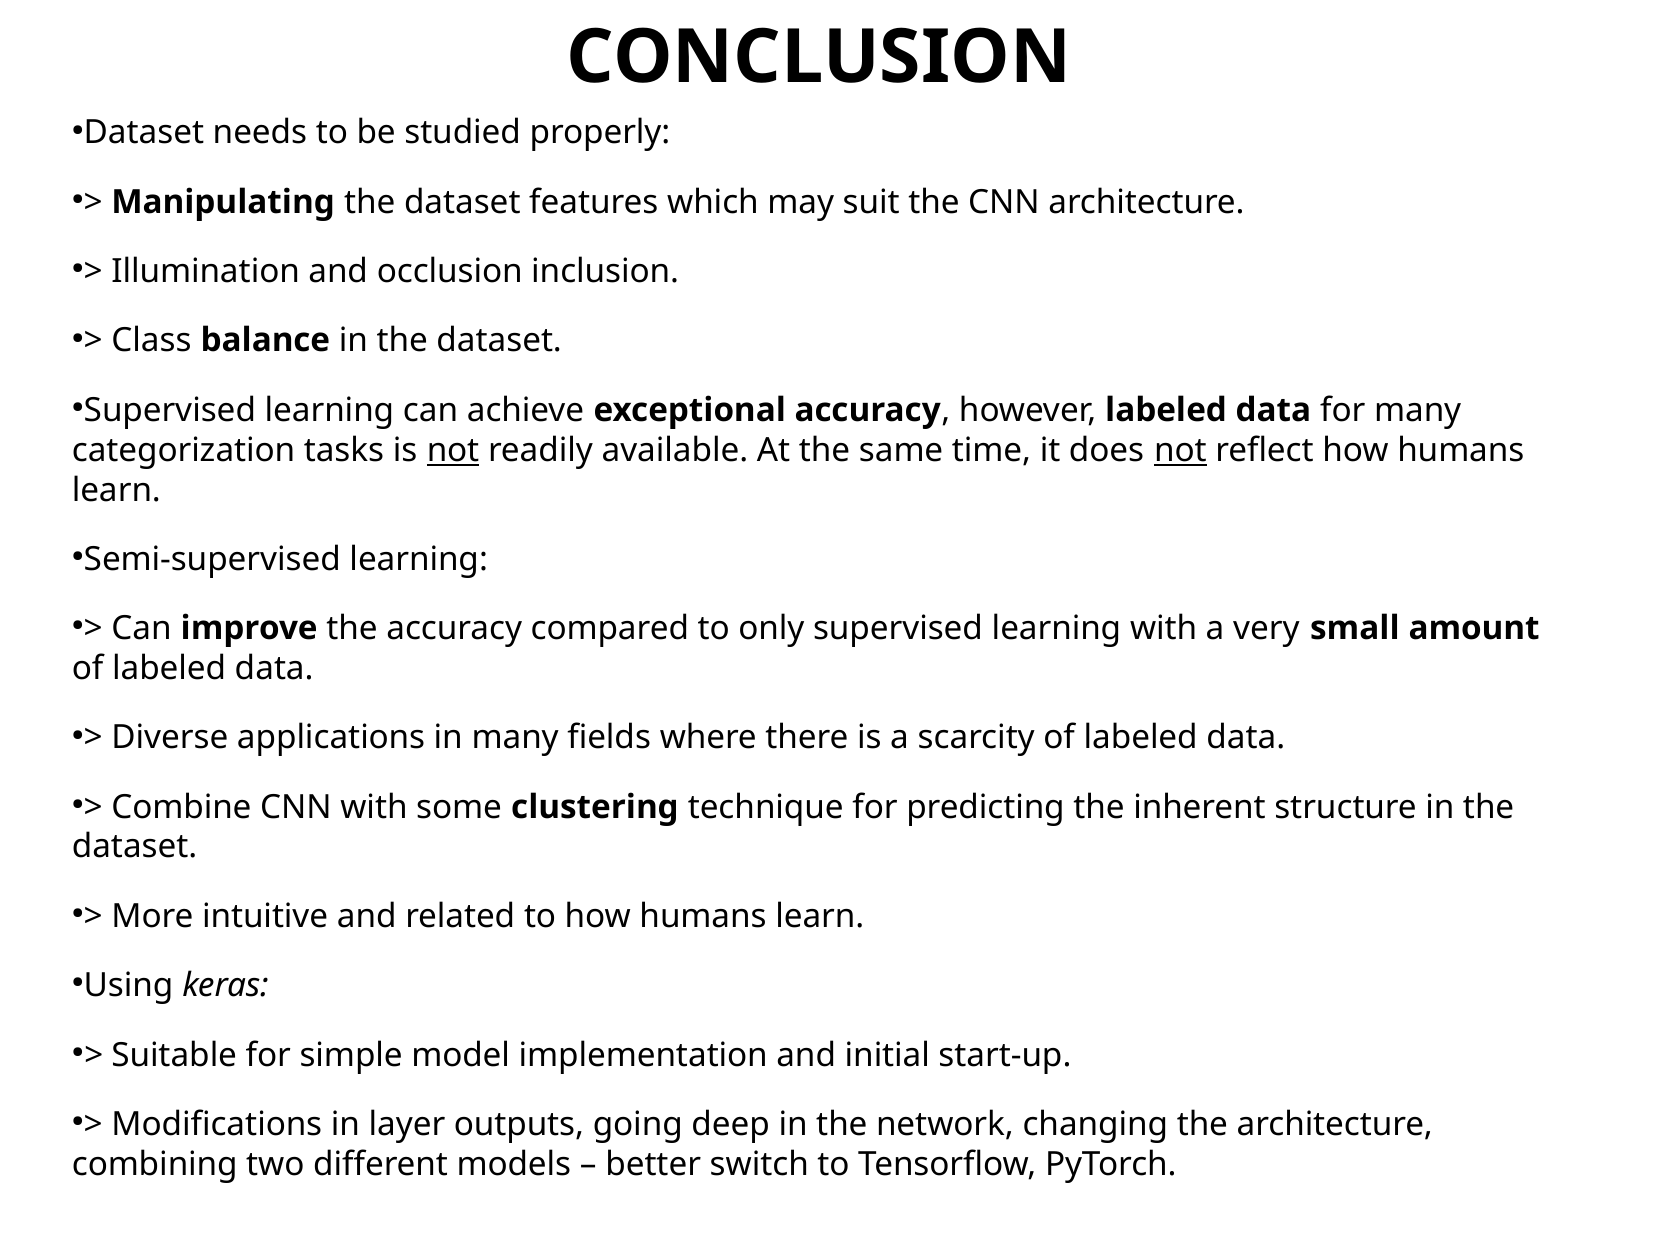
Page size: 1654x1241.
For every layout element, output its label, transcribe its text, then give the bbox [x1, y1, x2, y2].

list Dataset needs to be studied properly: > Manipulating the dataset features which may suit the CNN architecture. > Illumination and occlusion inclusion. > Class balance in the dataset. Supervised learning can achieve exceptional accuracy, however, labeled data for many categorization tasks is not readily available. At the same time, it does not reflect how humans learn. Semi-supervised learning: > Can improve the accuracy compared to only supervised learning with a very small amount of labeled data. > Diverse applications in many fields where there is a scarcity of labeled data. > Combine CNN with some clustering technique for predicting the inherent structure in the dataset. > More intuitive and related to how humans learn. Using keras: > Suitable for simple model implementation and initial start-up. > Modifications in layer outputs, going deep in the network, changing the architecture, combining two different models – better switch to Tensorflow, PyTorch. [71, 110, 1561, 1191]
title CONCLUSION [75, 0, 1564, 106]
